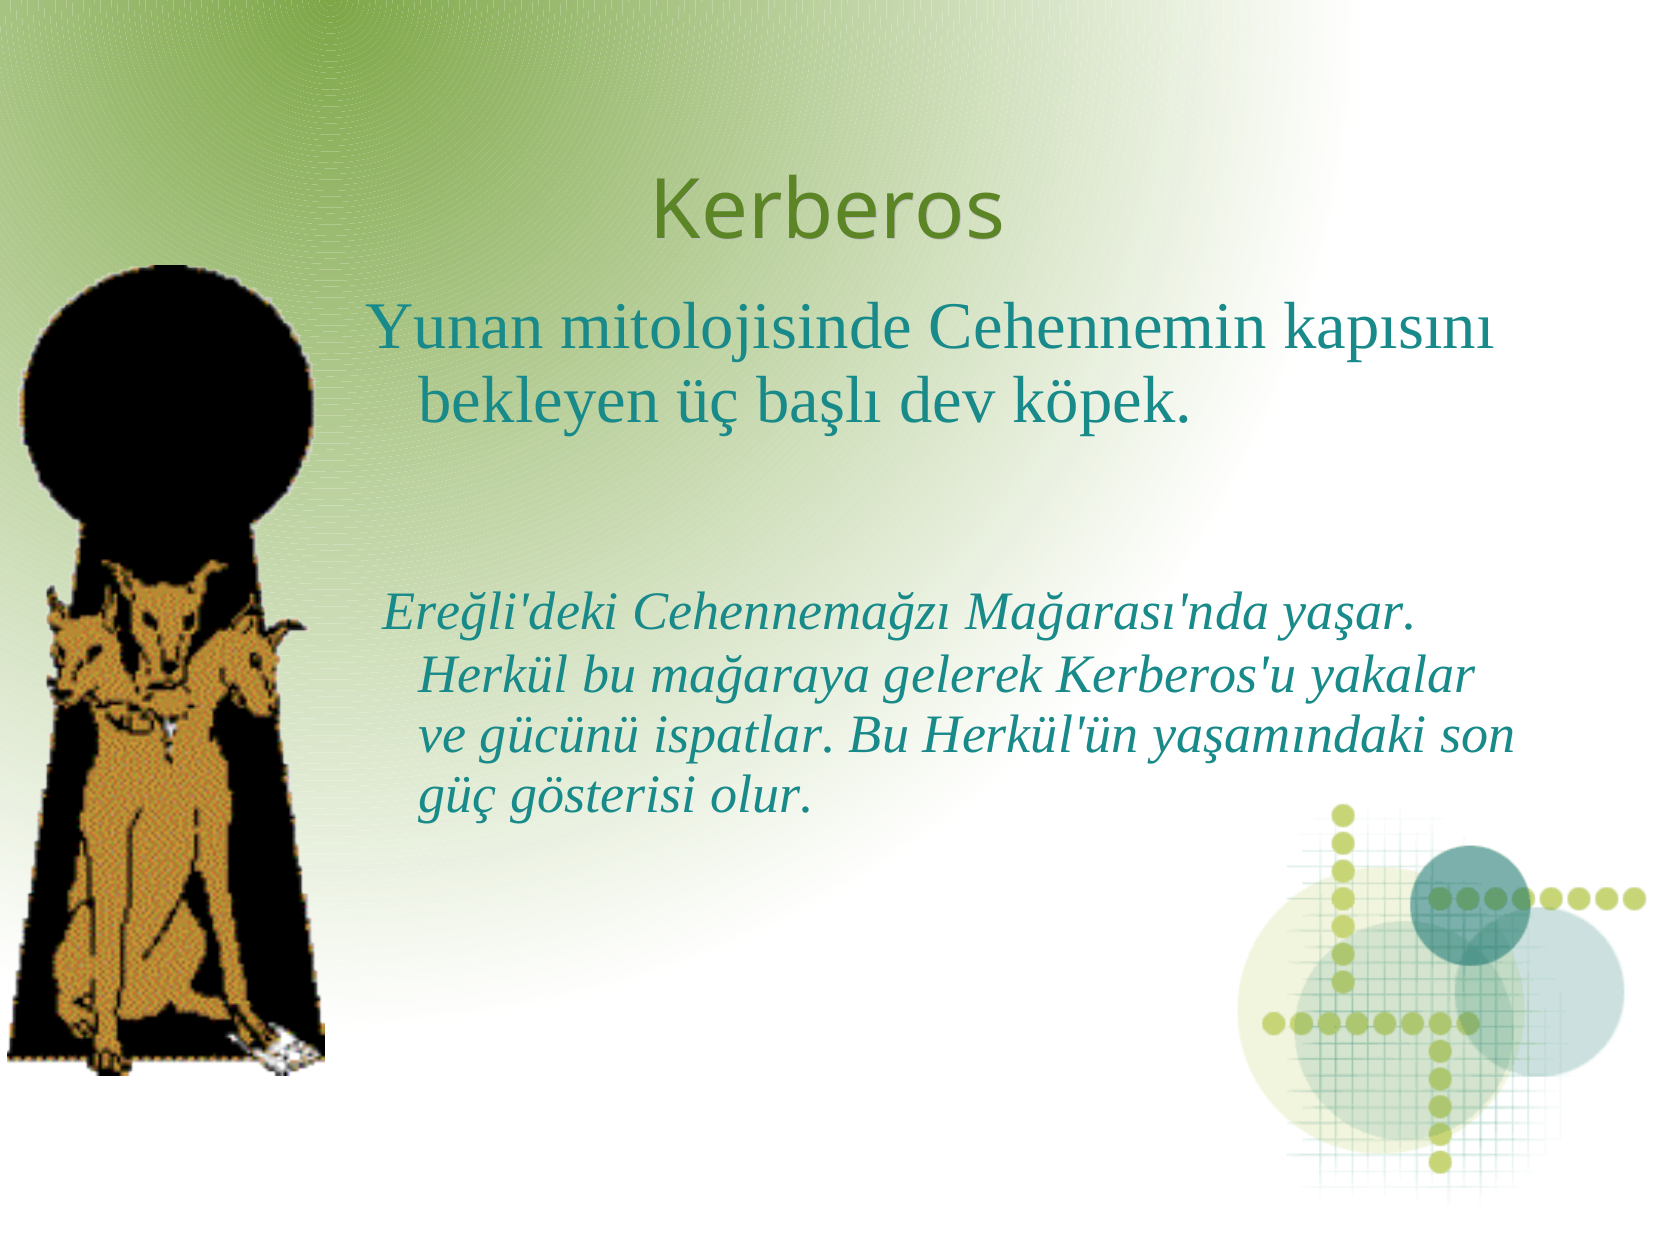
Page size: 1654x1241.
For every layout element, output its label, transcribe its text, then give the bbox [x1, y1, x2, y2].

picture [7, 265, 325, 1076]
title Kerberos [121, 102, 1534, 311]
picture [1224, 792, 1654, 1211]
list Yunan mitolojisinde Cehennemin kapısını bekleyen üç başlı dev köpek. Ereğli'deki Cehennemağzı Mağarası'nda yaşar. Herkül bu mağaraya gelerek Kerberos'u yakalar ve gücünü ispatlar. Bu Herkül'ün yaşamındaki son güç gösterisi olur. [347, 289, 1534, 1127]
